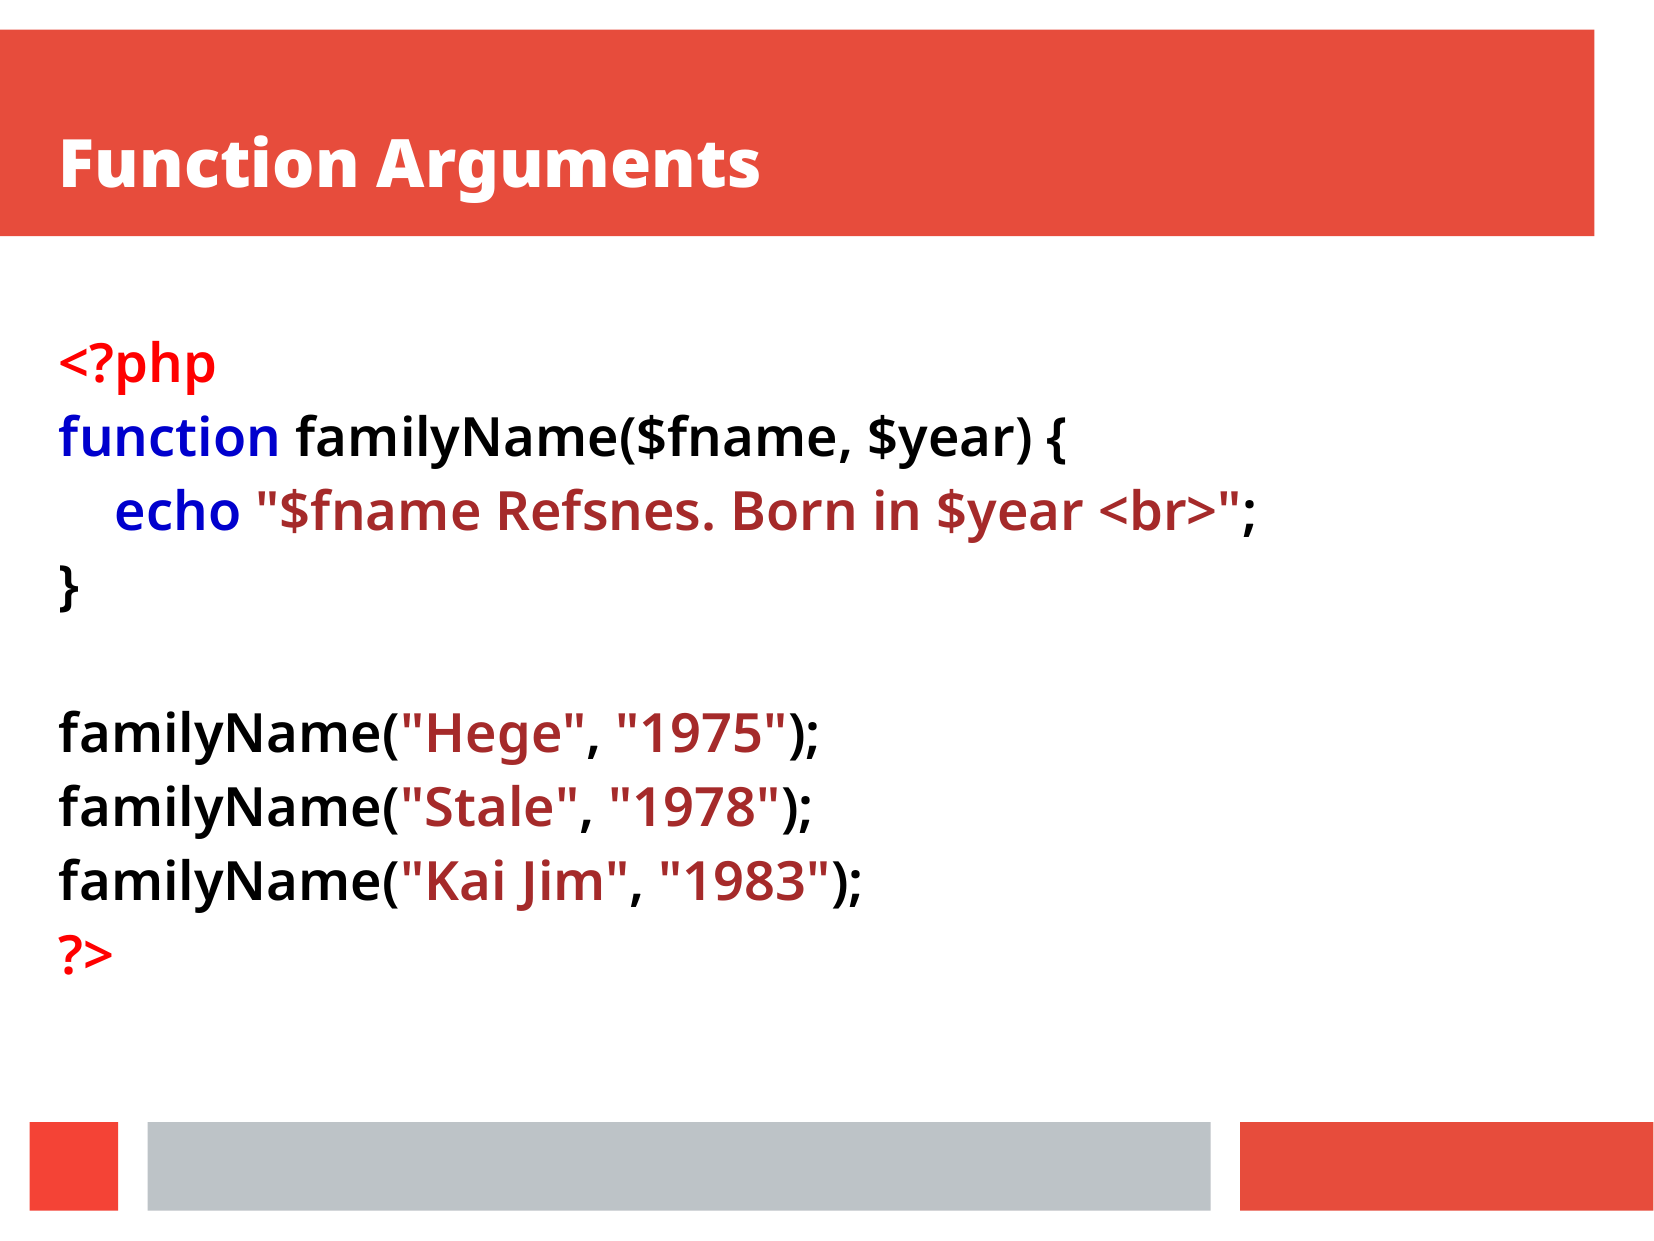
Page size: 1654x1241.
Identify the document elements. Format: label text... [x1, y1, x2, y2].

list <?php function familyName($fname, $year) { echo "$fname Refsnes. Born in $year <br>"; } familyName("Hege", "1975"); familyName("Stale", "1978"); familyName("Kai Jim", "1983"); ?> [59, 324, 1565, 1093]
title Function Arguments [59, 59, 1595, 207]
